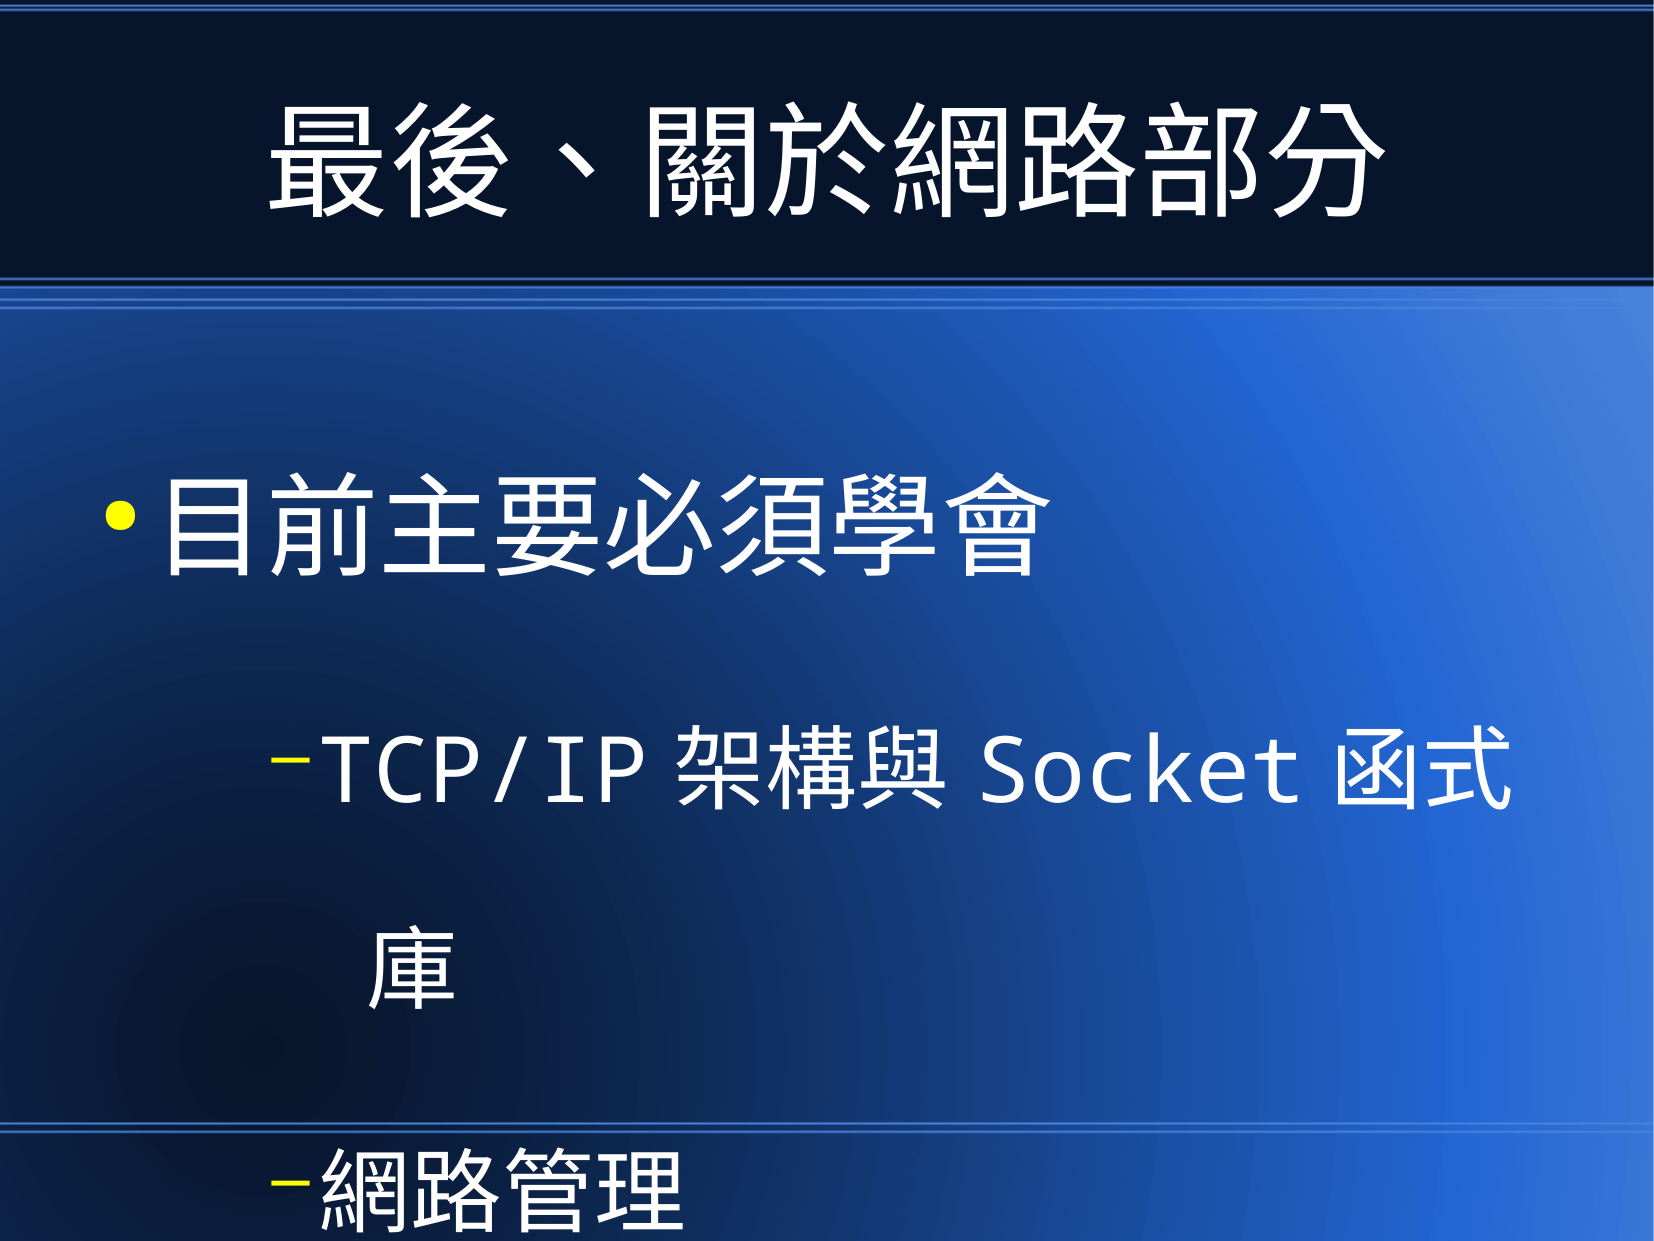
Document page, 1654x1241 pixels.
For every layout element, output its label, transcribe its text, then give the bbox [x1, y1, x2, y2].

title 最後、關於網路部分 [82, 49, 1571, 257]
picture [0, 0, 1654, 1241]
list 目前主要必須學會 TCP/IP架構與Socket函式庫 網路管理 Web網站前後端程式設計 [82, 355, 1571, 1241]
